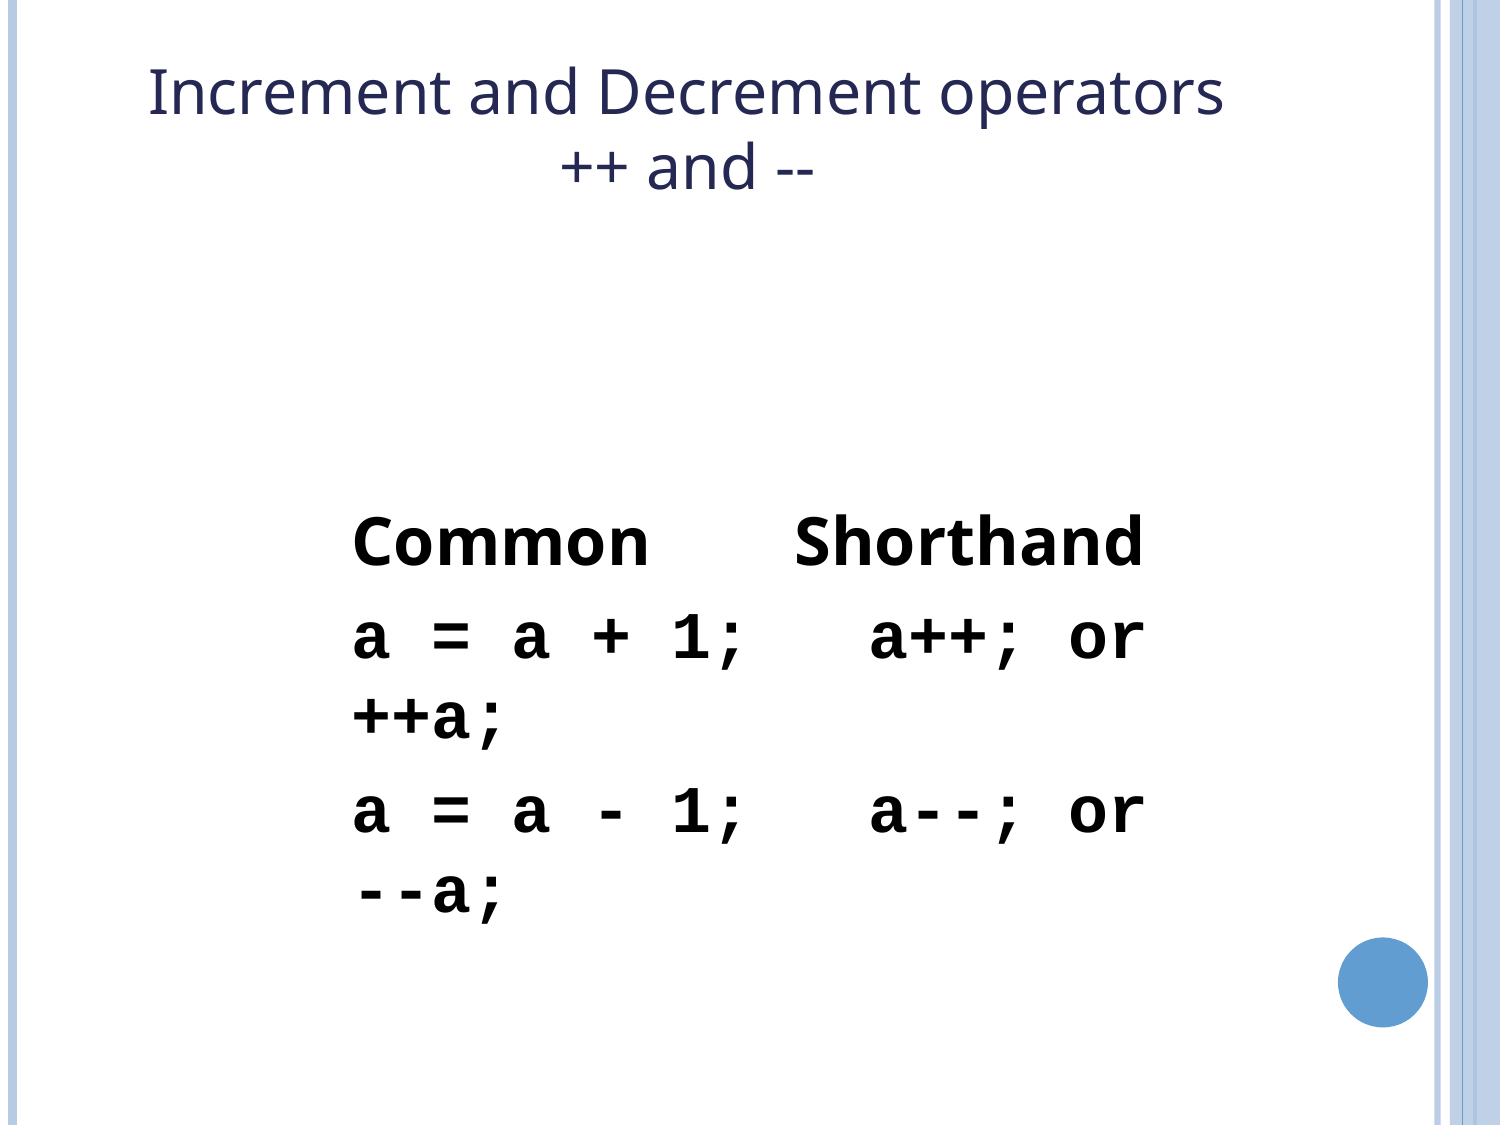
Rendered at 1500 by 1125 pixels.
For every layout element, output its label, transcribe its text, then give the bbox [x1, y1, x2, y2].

text_box Common Shorthand a = a + 1; a++; or ++a; a = a - 1; a--; or --a; [336, 491, 1212, 730]
title Increment and Decrement operators ++ and -- [75, 45, 1300, 233]
